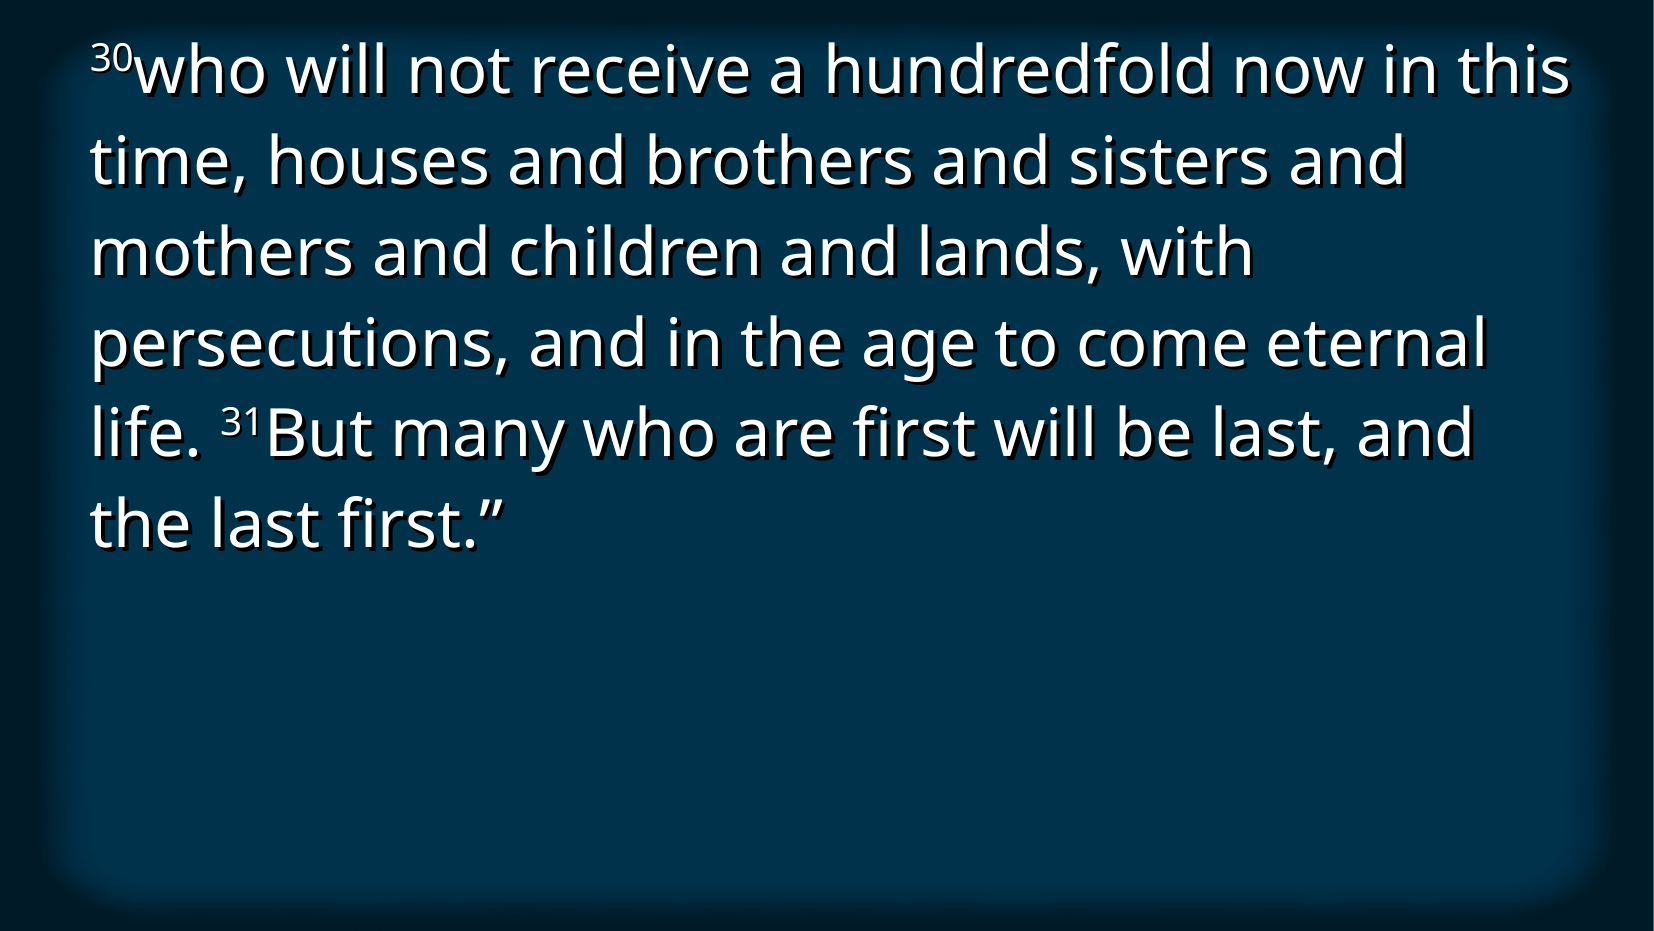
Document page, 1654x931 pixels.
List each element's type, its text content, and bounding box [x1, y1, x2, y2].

text_box 30who will not receive a hundredfold now in this time, houses and brothers and sisters and mothers and children and lands, with persecutions, and in the age to come eternal life. 31But many who are first will be last, and the last first.” [75, 15, 1591, 563]
picture [0, 0, 1654, 931]
